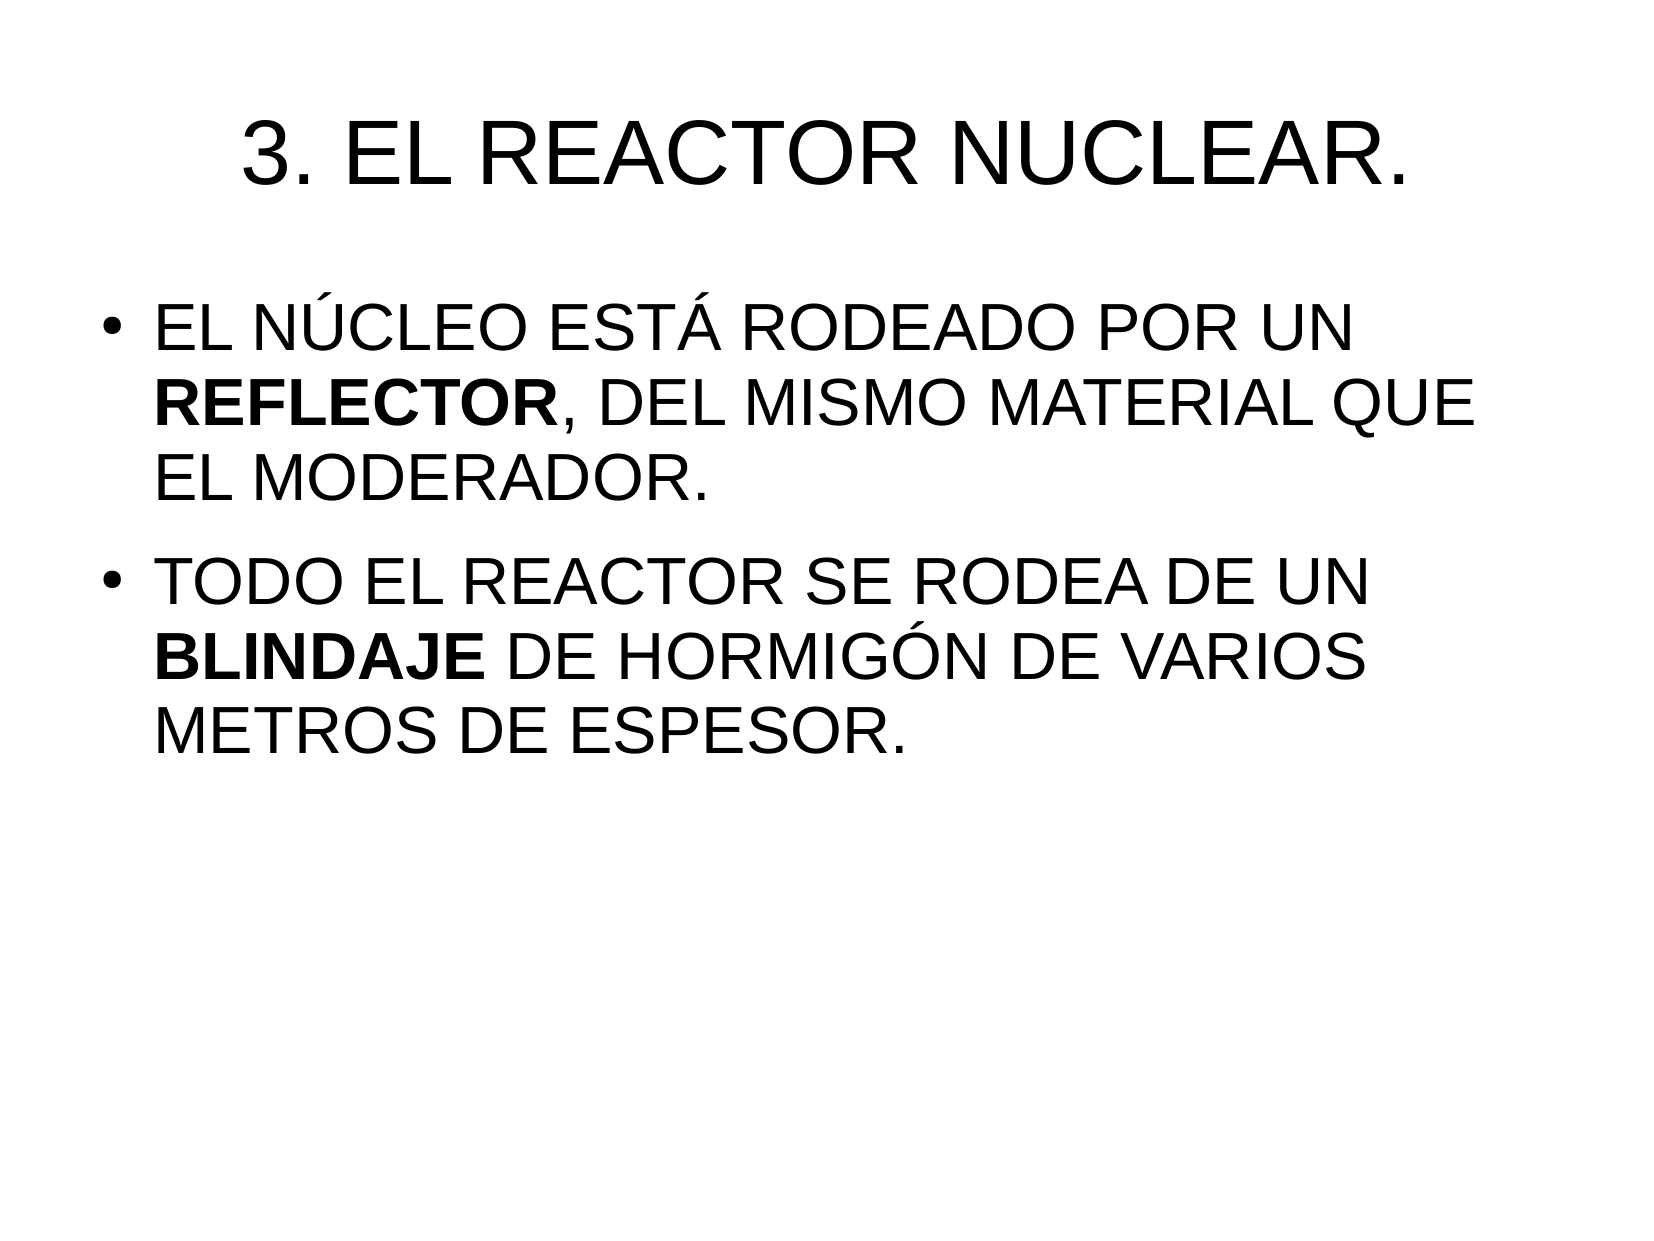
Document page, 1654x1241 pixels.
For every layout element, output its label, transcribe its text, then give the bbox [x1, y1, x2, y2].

title 3. EL REACTOR NUCLEAR. [82, 56, 1571, 250]
list EL NÚCLEO ESTÁ RODEADO POR UN REFLECTOR, DEL MISMO MATERIAL QUE EL MODERADOR. TODO EL REACTOR SE RODEA DE UN BLINDAJE DE HORMIGÓN DE VARIOS METROS DE ESPESOR. [82, 290, 1571, 1109]
